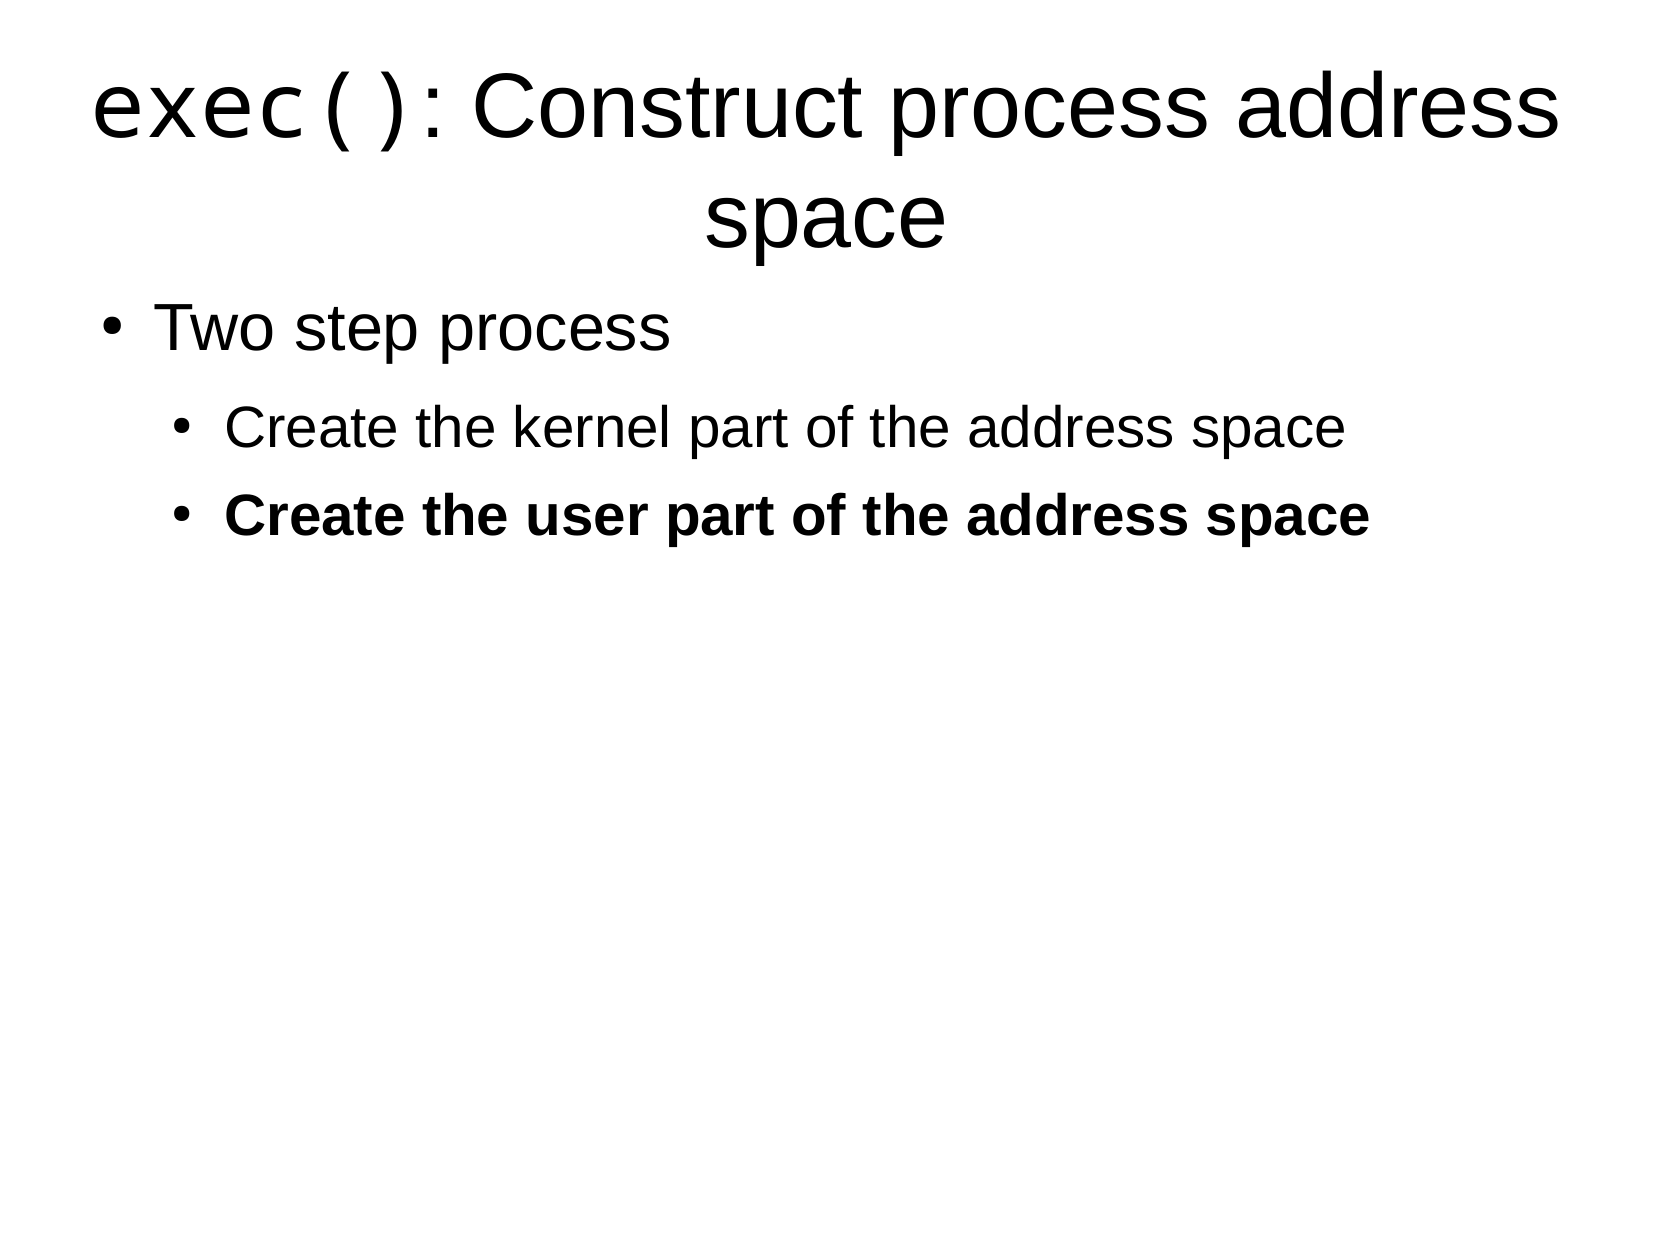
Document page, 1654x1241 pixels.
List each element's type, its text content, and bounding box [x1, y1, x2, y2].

list Two step process Create the kernel part of the address space Create the user part of the address space [82, 290, 1571, 1010]
title exec(): Construct process address space [82, 40, 1571, 266]
